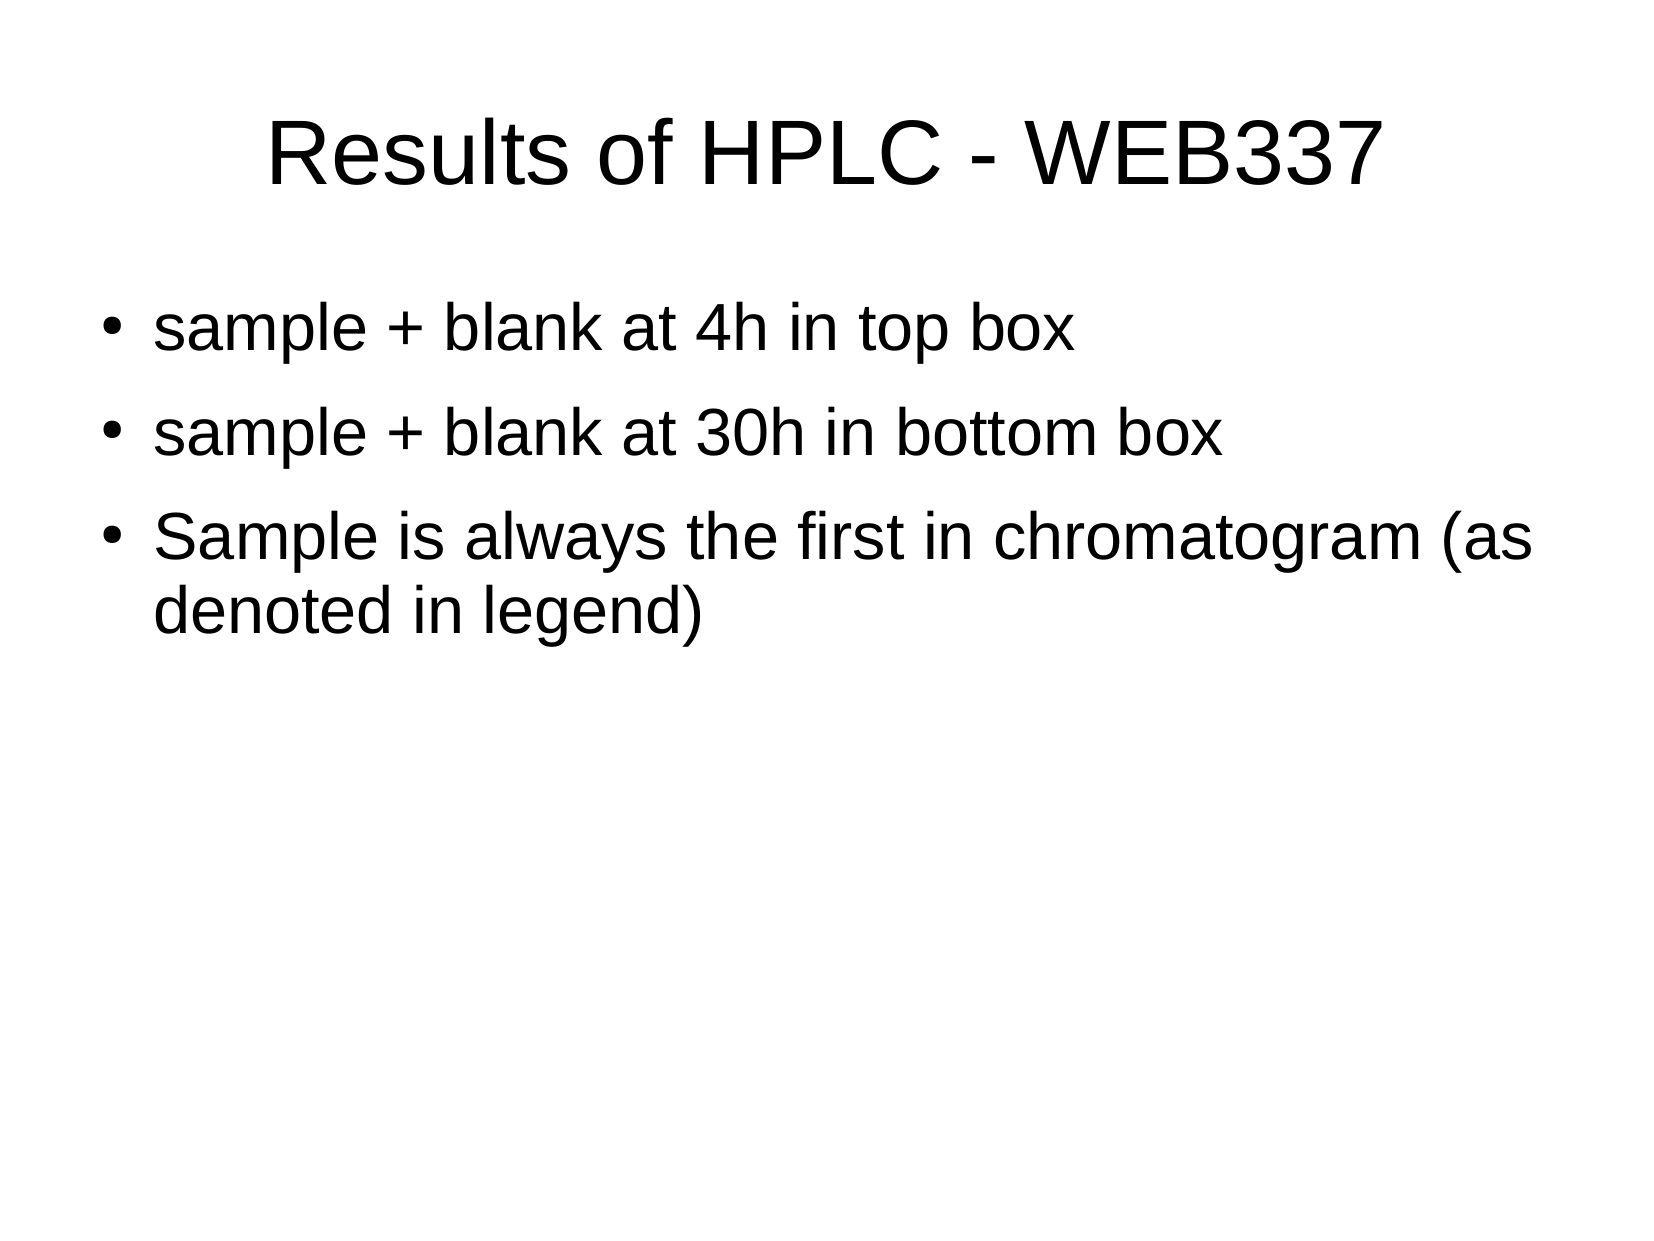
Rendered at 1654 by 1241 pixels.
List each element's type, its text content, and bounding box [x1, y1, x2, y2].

list sample + blank at 4h in top box sample + blank at 30h in bottom box Sample is always the first in chromatogram (as denoted in legend) [82, 290, 1571, 1010]
title Results of HPLC - WEB337 [82, 49, 1571, 257]
